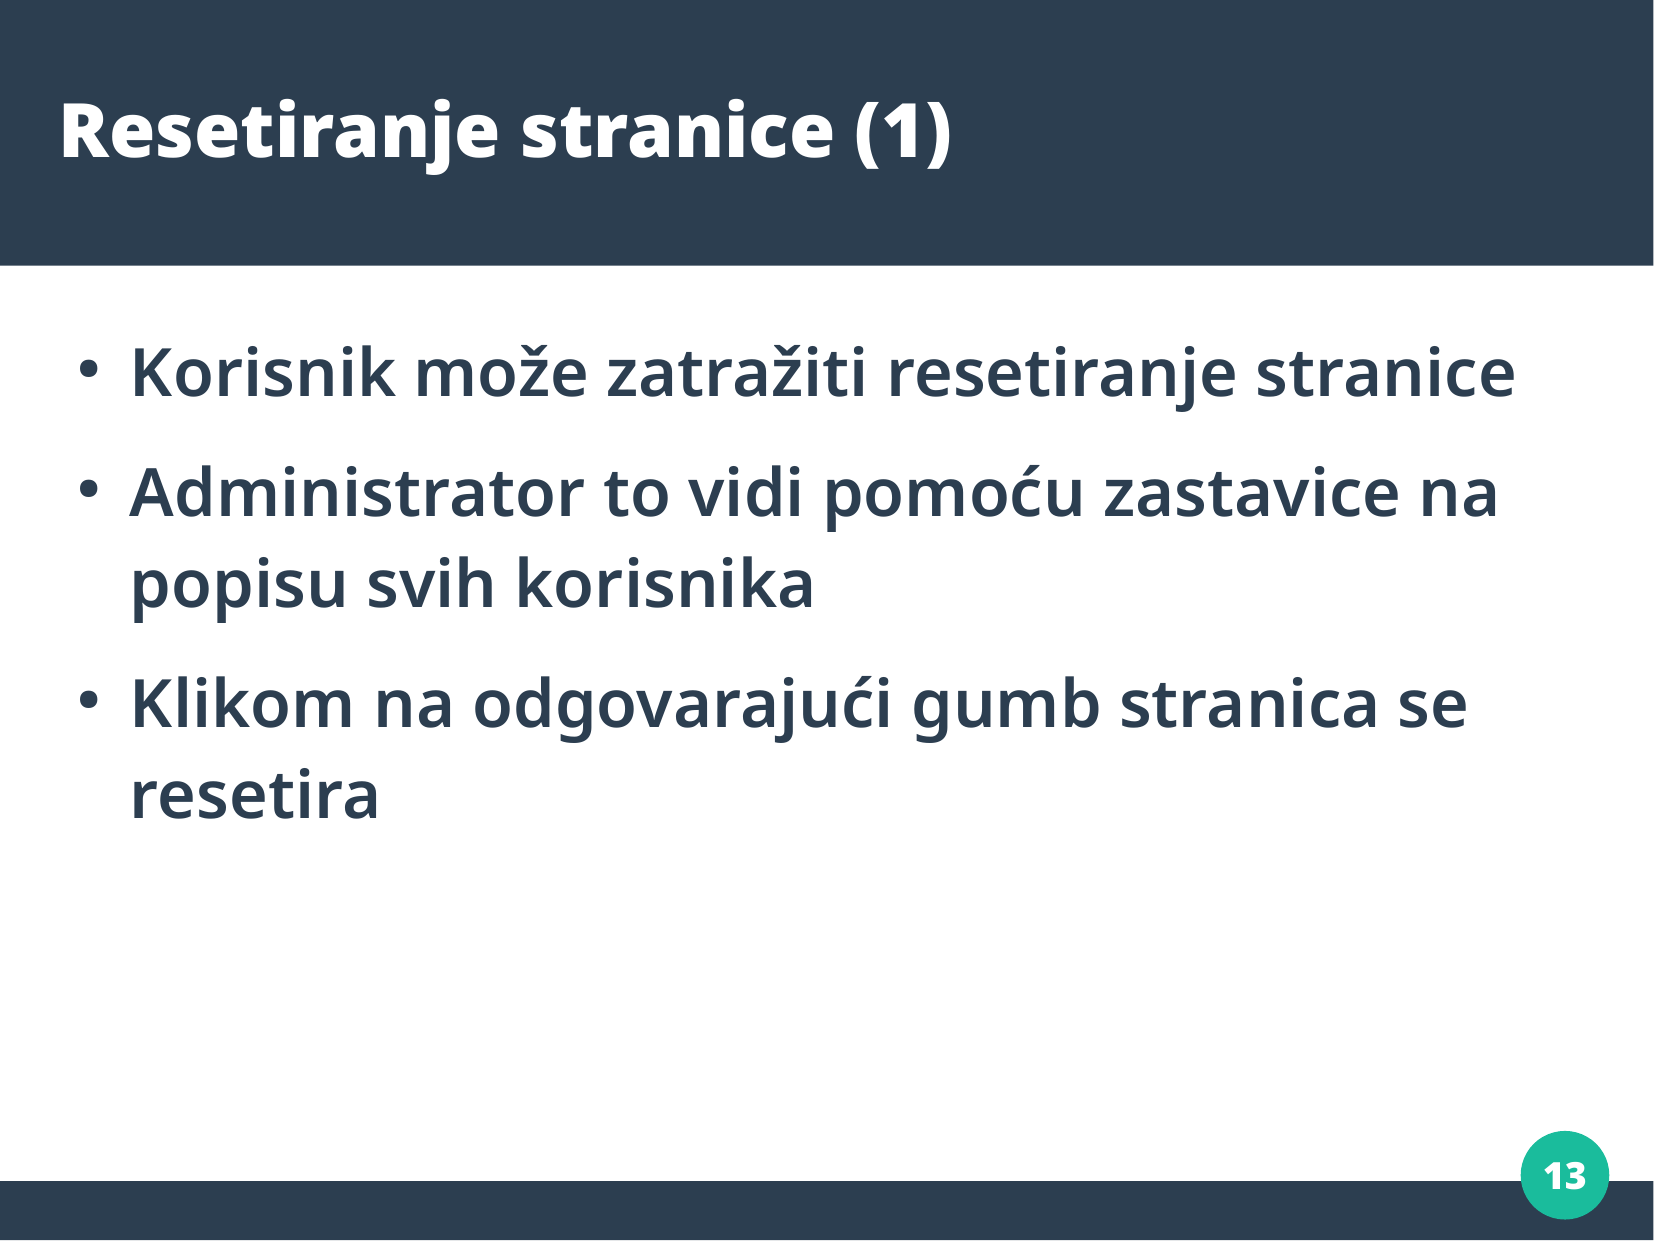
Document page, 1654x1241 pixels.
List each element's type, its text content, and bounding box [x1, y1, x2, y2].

title Resetiranje stranice (1) [59, 49, 1595, 207]
list Korisnik može zatražiti resetiranje stranice Administrator to vidi pomoću zastavice na popisu svih korisnika Klikom na odgovarajući gumb stranica se resetira [59, 324, 1595, 1152]
